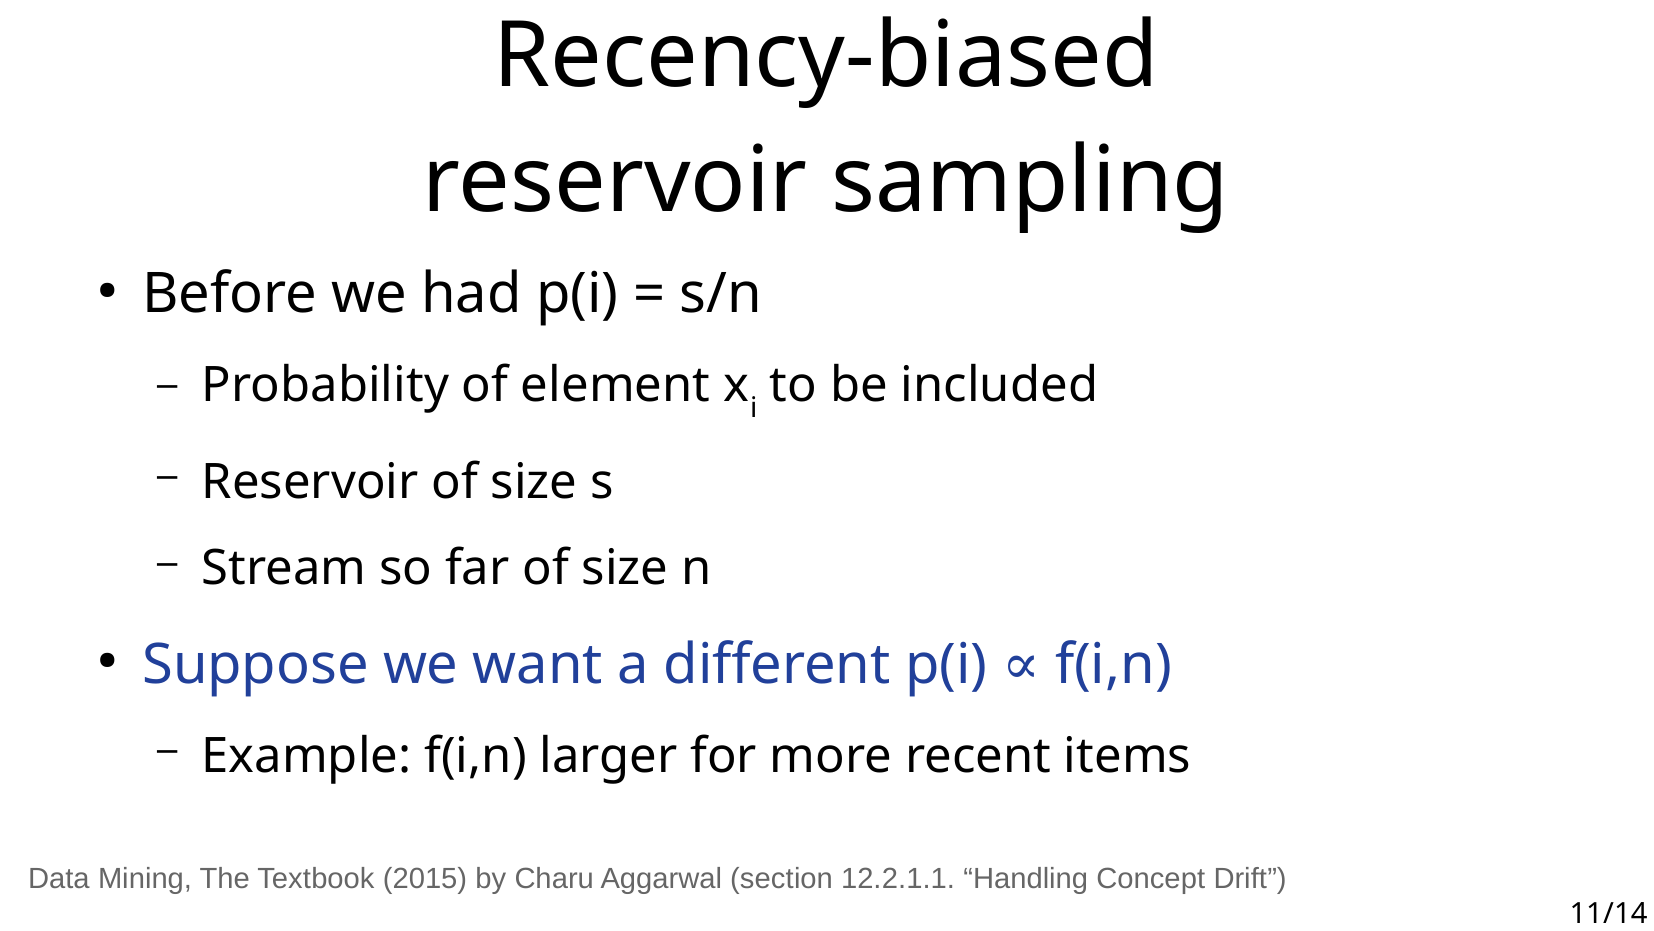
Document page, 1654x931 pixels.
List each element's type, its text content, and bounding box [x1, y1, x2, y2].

list Before we had p(i) = s/n Probability of element xi to be included Reservoir of size s Stream so far of size n Suppose we want a different p(i) ∝ f(i,n) Example: f(i,n) larger for more recent items [82, 253, 1571, 793]
text_box Data Mining, The Textbook (2015) by Charu Aggarwal (section 12.2.1.1. “Handling Concept Drift”) [13, 854, 1602, 919]
title Recency-biased reservoir sampling [82, 0, 1571, 243]
